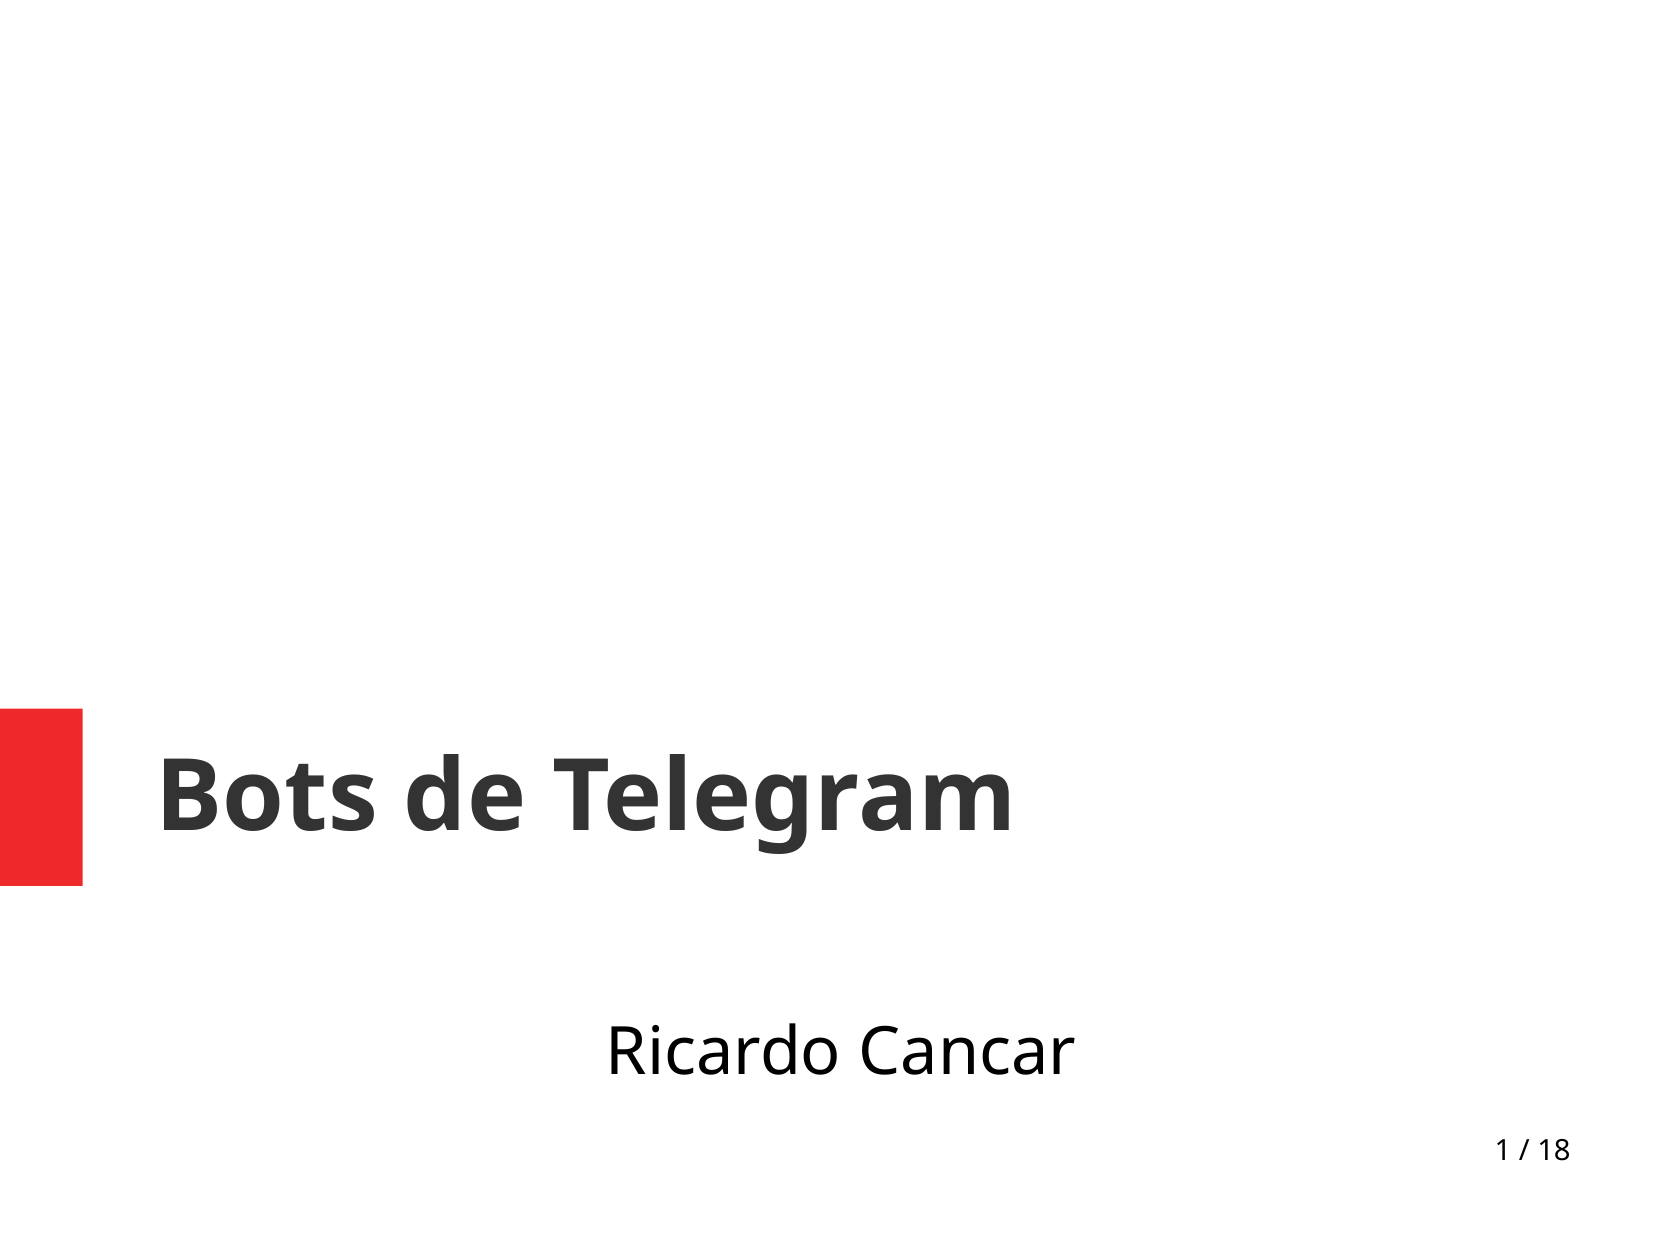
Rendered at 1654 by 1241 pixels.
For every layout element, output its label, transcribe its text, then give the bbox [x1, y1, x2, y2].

subtitle Ricardo Cancar [129, 968, 1536, 1130]
title Bots de Telegram [129, 673, 1536, 910]
